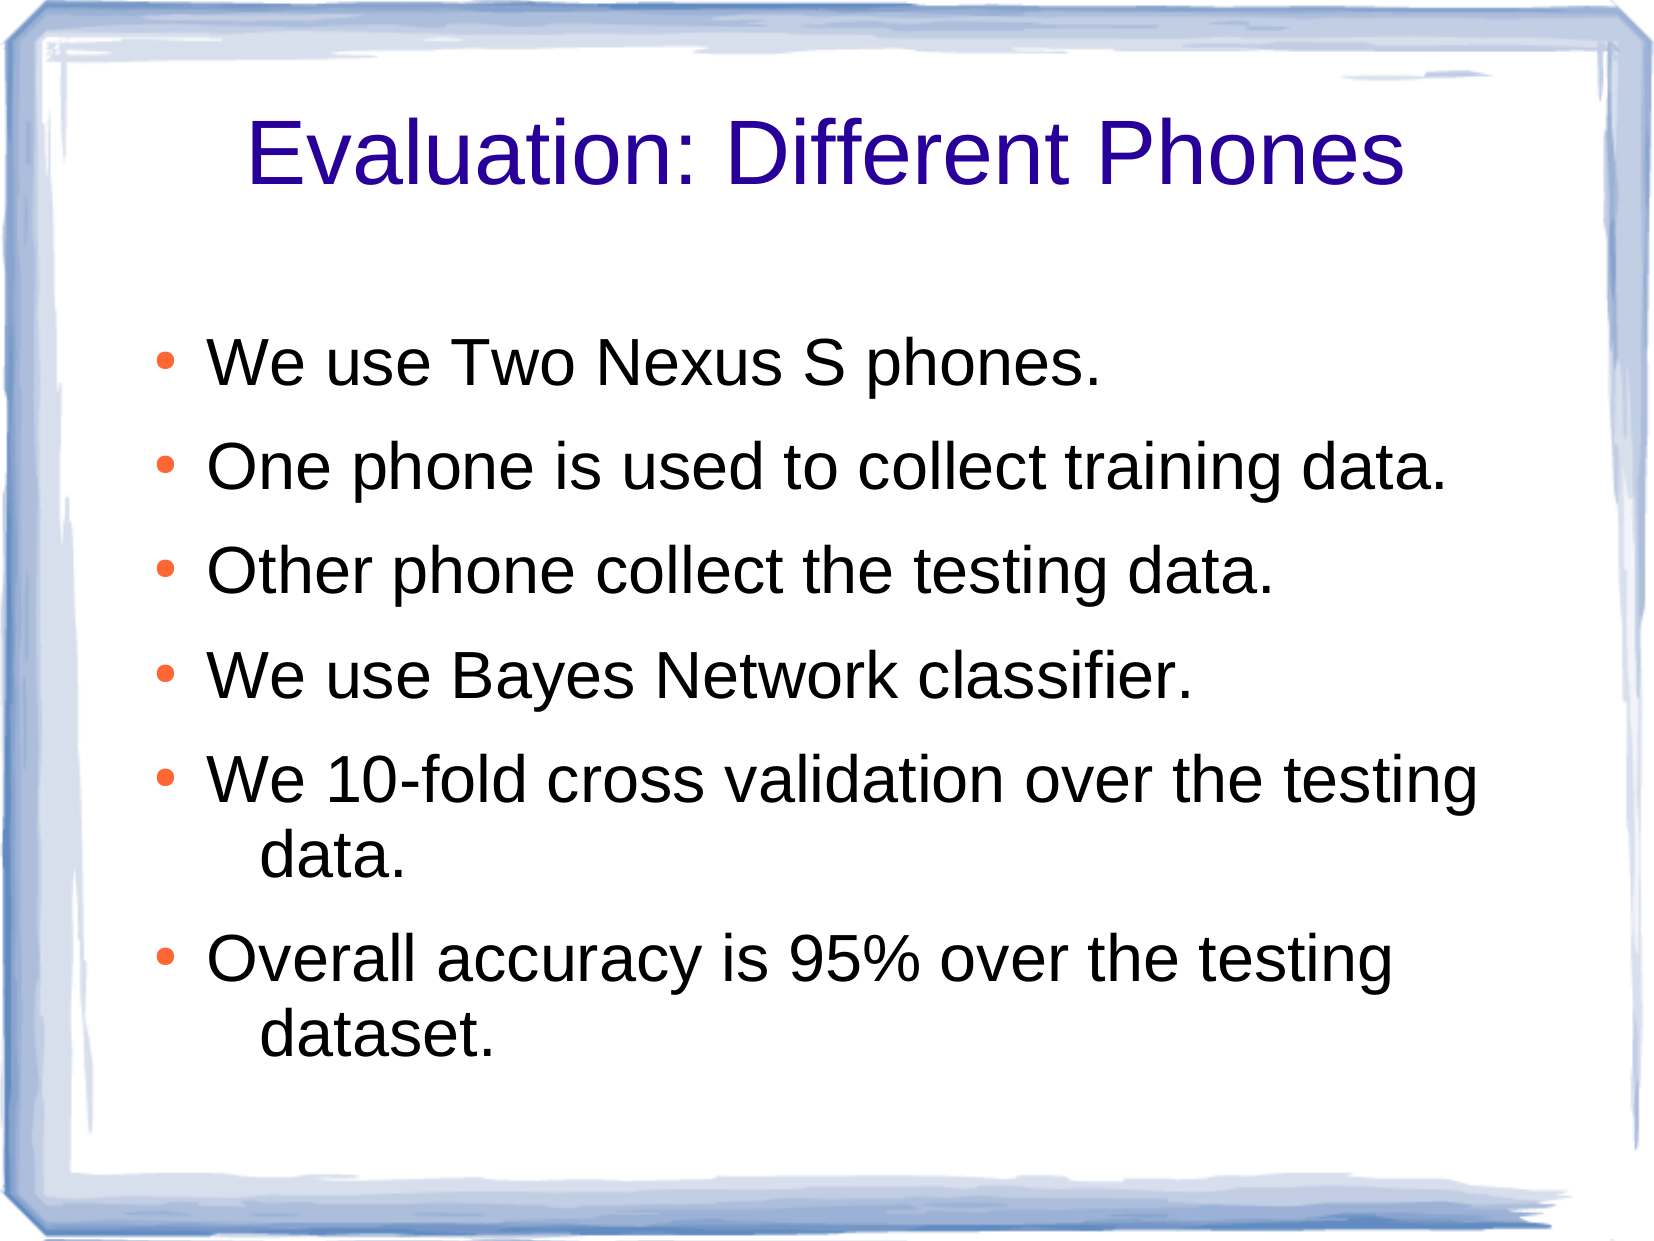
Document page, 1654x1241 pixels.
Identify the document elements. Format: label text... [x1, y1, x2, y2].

picture [0, 0, 1654, 1241]
title Evaluation: Different Phones [82, 56, 1571, 250]
list We use Two Nexus S phones. One phone is used to collect training data. Other phone collect the testing data. We use Bayes Network classifier. We 10-fold cross validation over the testing data. Overall accuracy is 95% over the testing dataset. [118, 324, 1571, 1069]
